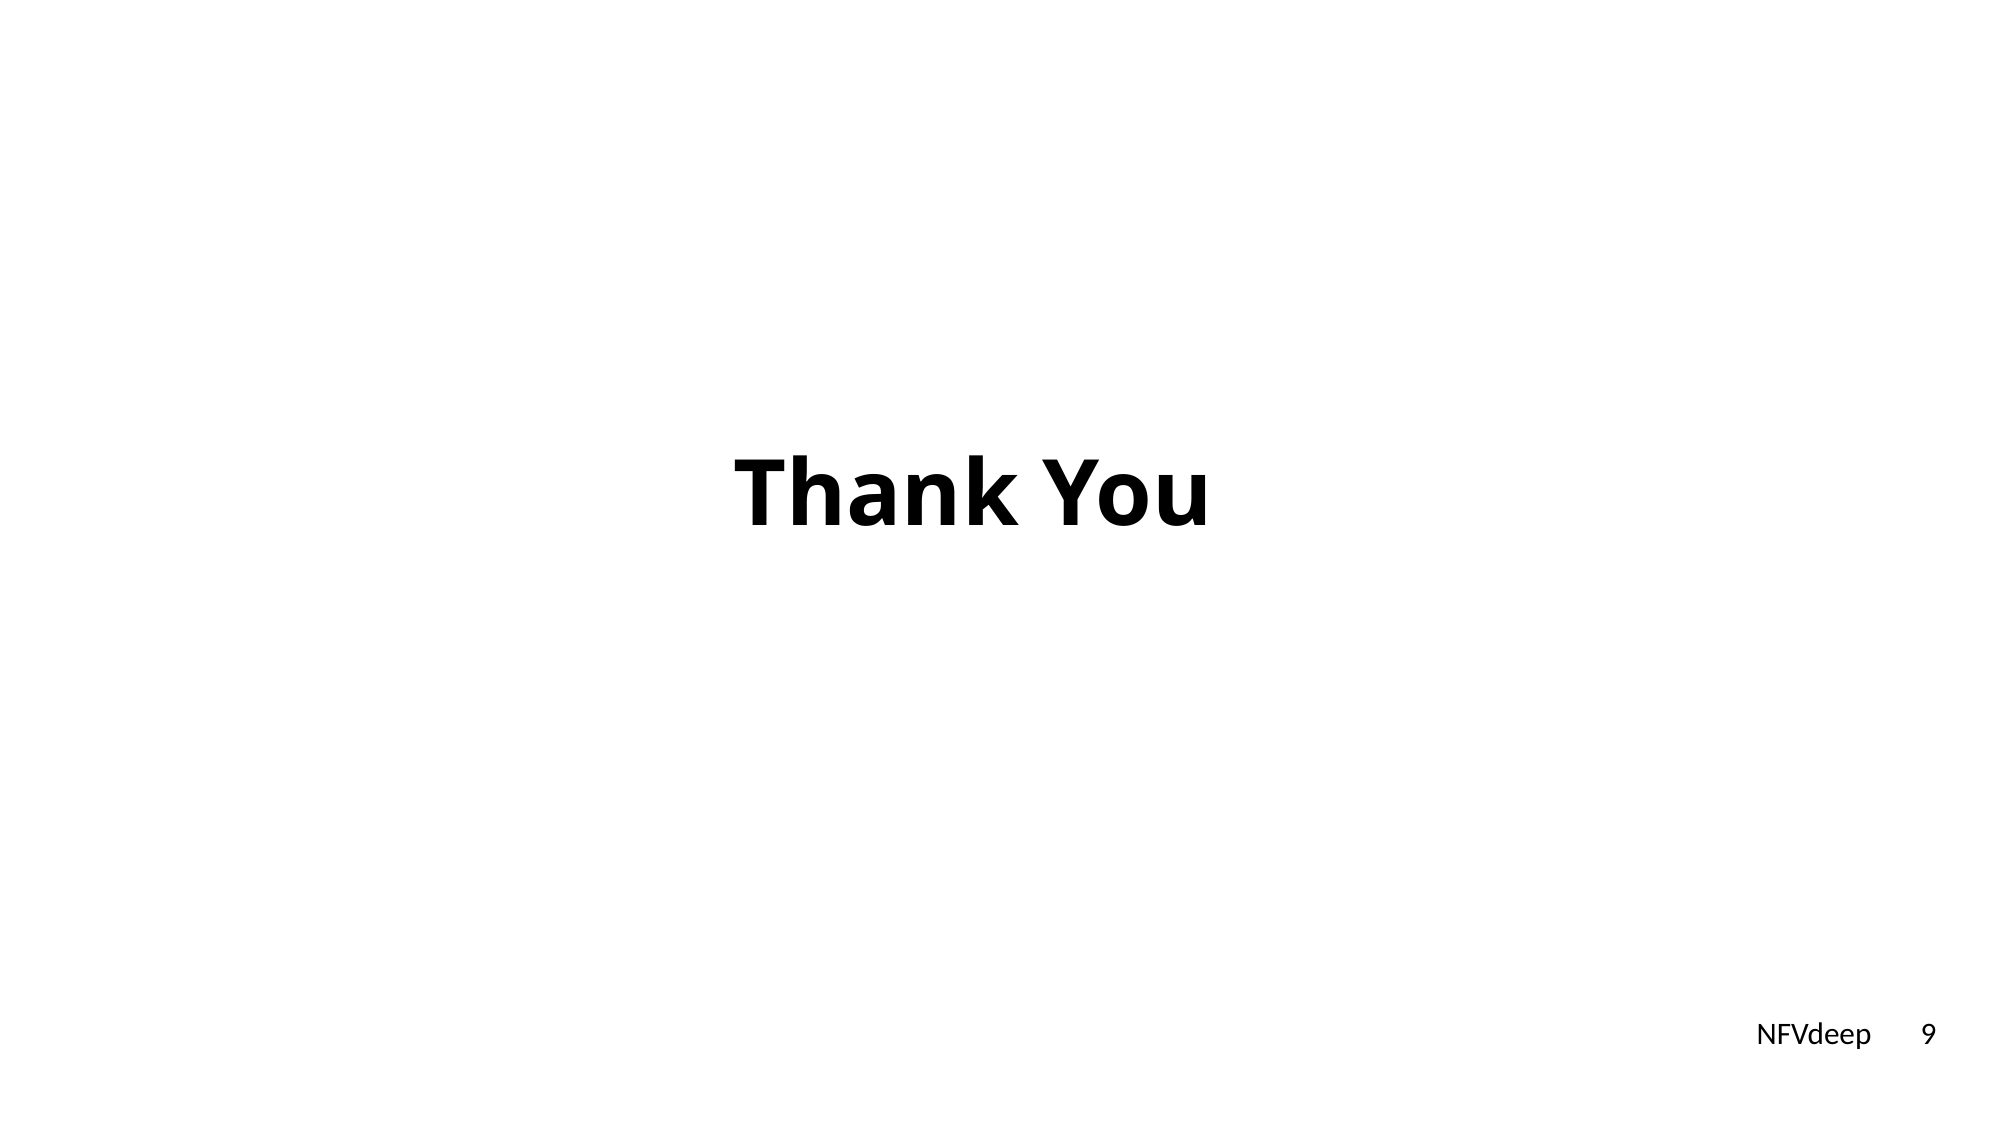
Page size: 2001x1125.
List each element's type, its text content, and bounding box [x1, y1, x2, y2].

title Thank You [718, 126, 1900, 865]
list NFVdeep 9 [250, 1015, 1976, 1081]
